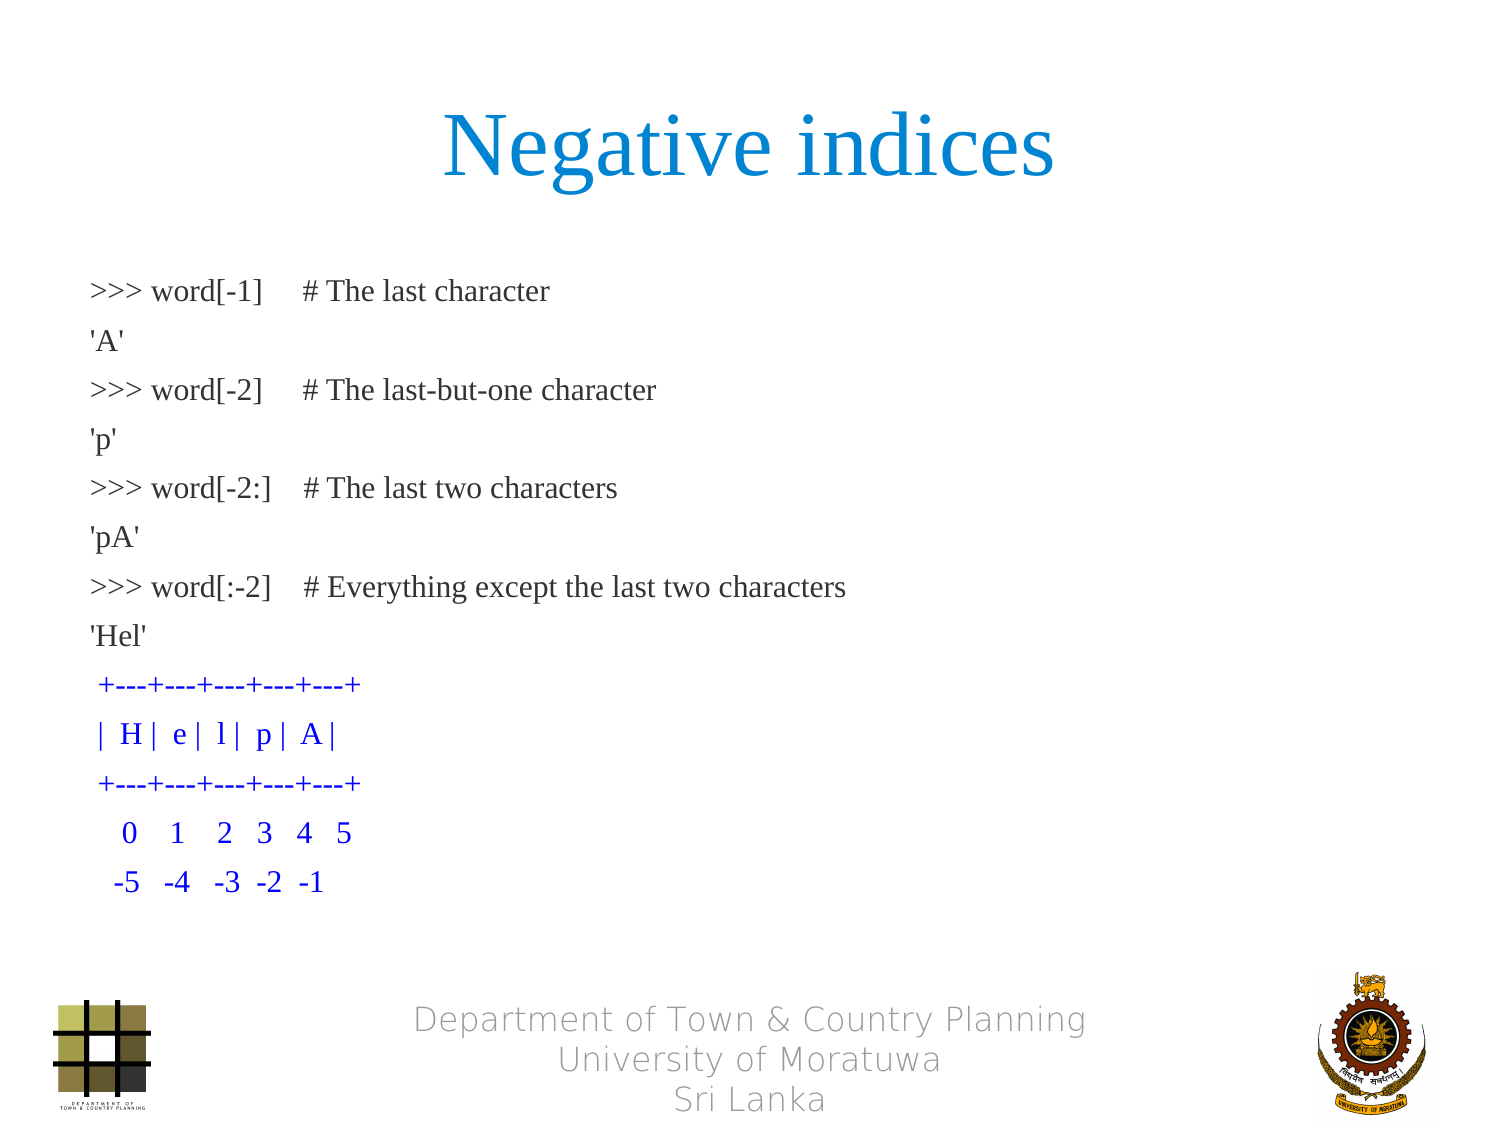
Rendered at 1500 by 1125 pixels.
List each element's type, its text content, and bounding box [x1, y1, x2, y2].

picture [1312, 966, 1435, 1125]
picture [53, 1000, 151, 1110]
title Negative indices [75, 45, 1426, 233]
list >>> word[-1] # The last character 'A' >>> word[-2] # The last-but-one character 'p' >>> word[-2:] # The last two characters 'pA' >>> word[:-2] # Everything except the last two characters 'Hel' +---+---+---+---+---+ | H | e | l | p | A | +---+---+---+---+---+ 0 1 2 3 4 5 -5 -4 -3 -2 -1 [75, 262, 1426, 916]
